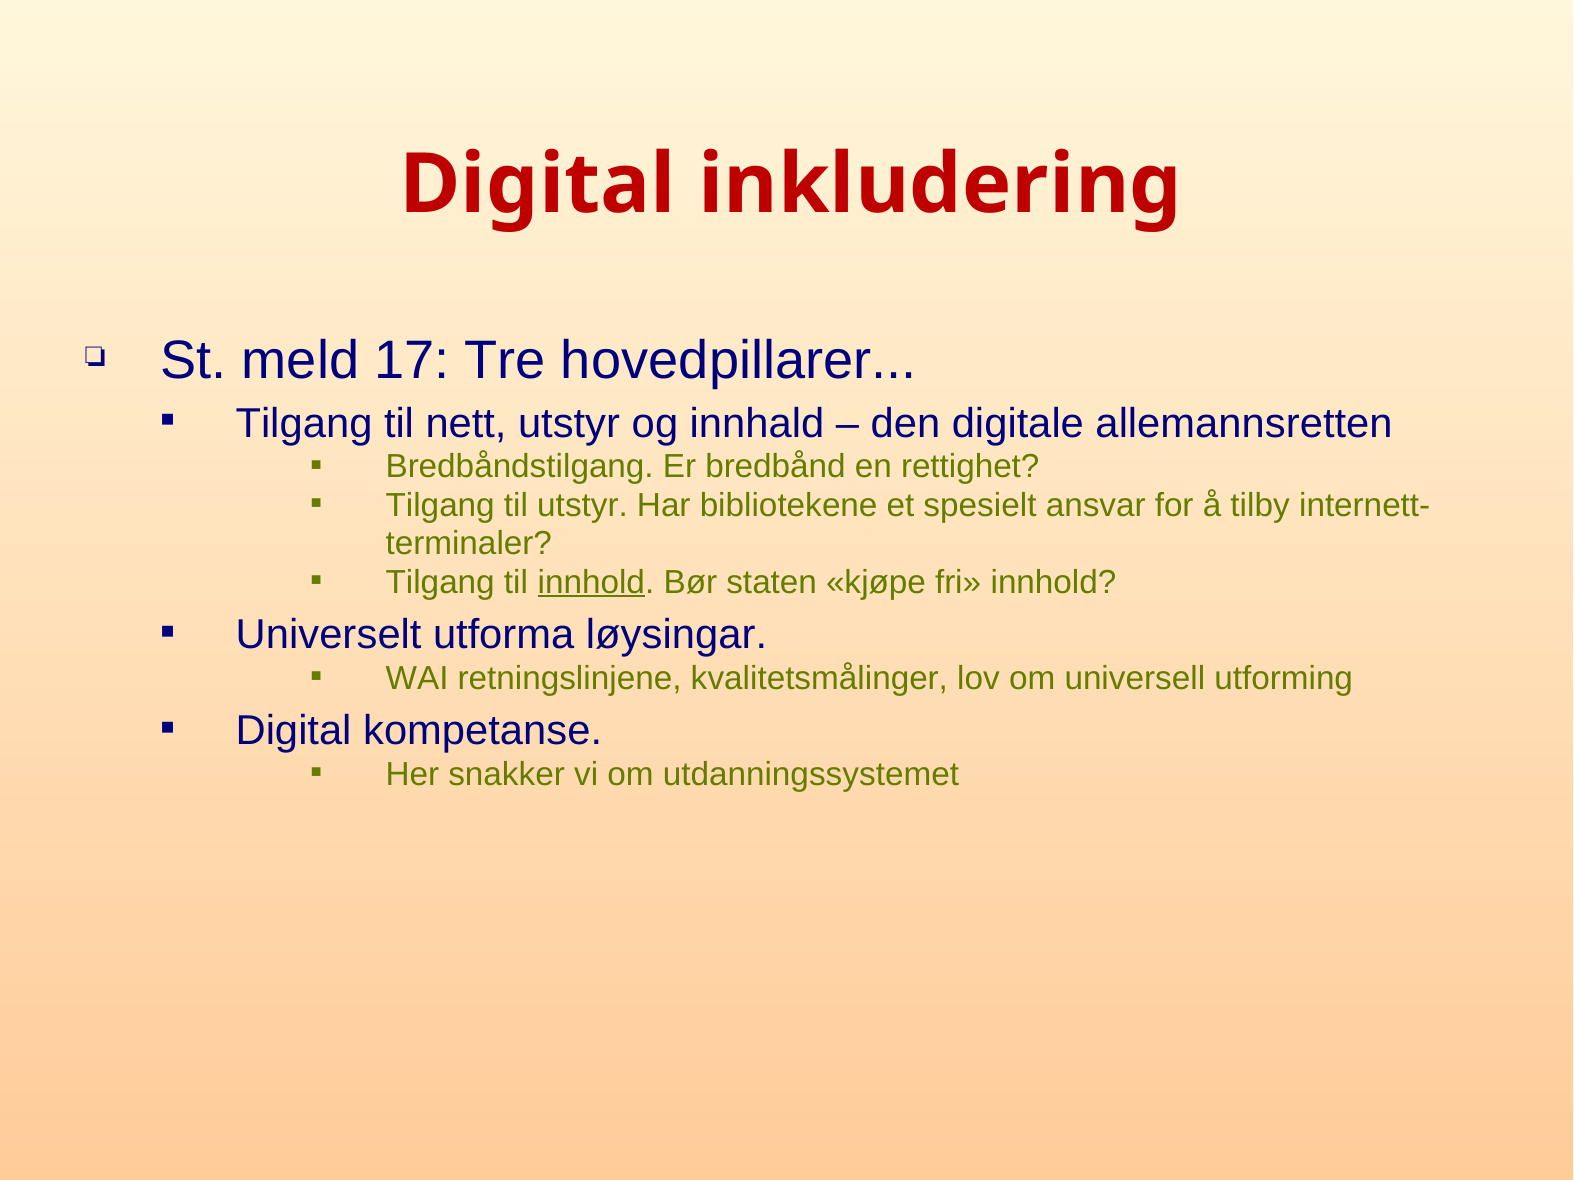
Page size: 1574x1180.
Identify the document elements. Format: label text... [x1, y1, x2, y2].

title Digital inkludering [39, 54, 1543, 309]
list St. meld 17: Tre hovedpillarer... Tilgang til nett, utstyr og innhald – den digitale allemannsretten Bredbåndstilgang. Er bredbånd en rettighet? Tilgang til utstyr. Har bibliotekene et spesielt ansvar for å tilby internett-terminaler? Tilgang til innhold. Bør staten «kjøpe fri» innhold? Universelt utforma løysingar. WAI retningslinjene, kvalitetsmålinger, lov om universell utforming Digital kompetanse. Her snakker vi om utdanningssystemet [85, 336, 1539, 1170]
